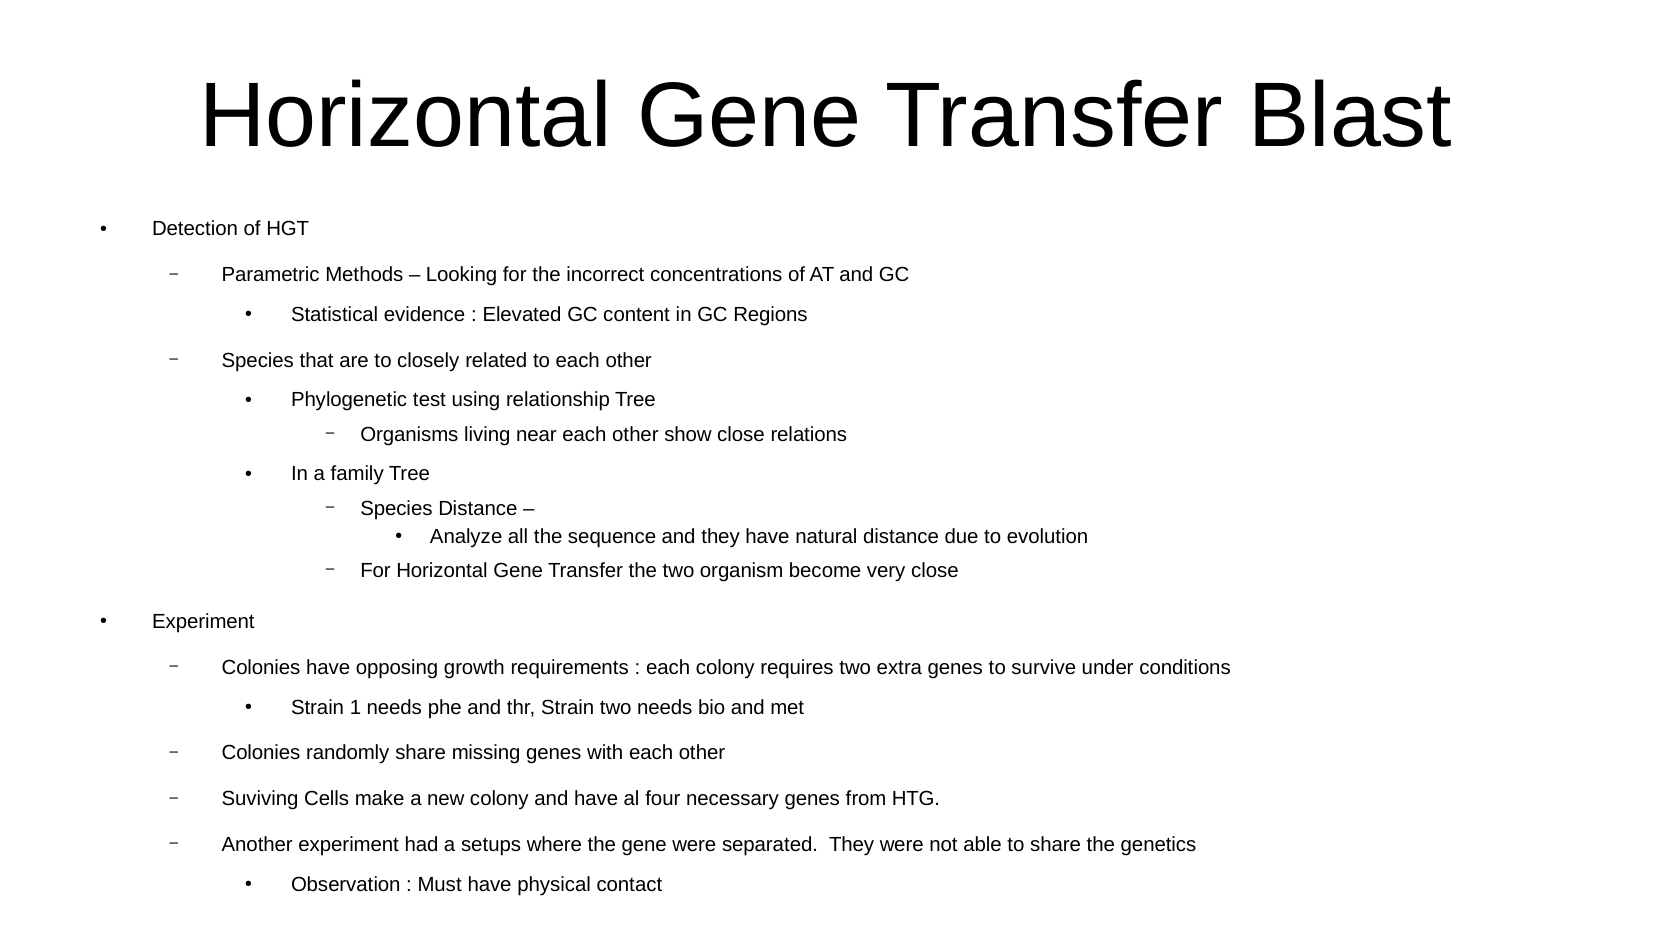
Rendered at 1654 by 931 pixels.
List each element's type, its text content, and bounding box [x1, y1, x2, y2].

title Horizontal Gene Transfer Blast [82, 37, 1571, 193]
list Detection of HGT Parametric Methods – Looking for the incorrect concentrations of AT and GC Statistical evidence : Elevated GC content in GC Regions Species that are to closely related to each other Phylogenetic test using relationship Tree Organisms living near each other show close relations In a family Tree Species Distance – Analyze all the sequence and they have natural distance due to evolution For Horizontal Gene Transfer the two organism become very close Experiment Colonies have opposing growth requirements : each colony requires two extra genes to survive under conditions Strain 1 needs phe and thr, Strain two needs bio and met Colonies randomly share missing genes with each other Suviving Cells make a new colony and have al four necessary genes from HTG. Another experiment had a setups where the gene were separated. They were not able to share the genetics Observation : Must have physical contact [82, 217, 1636, 901]
